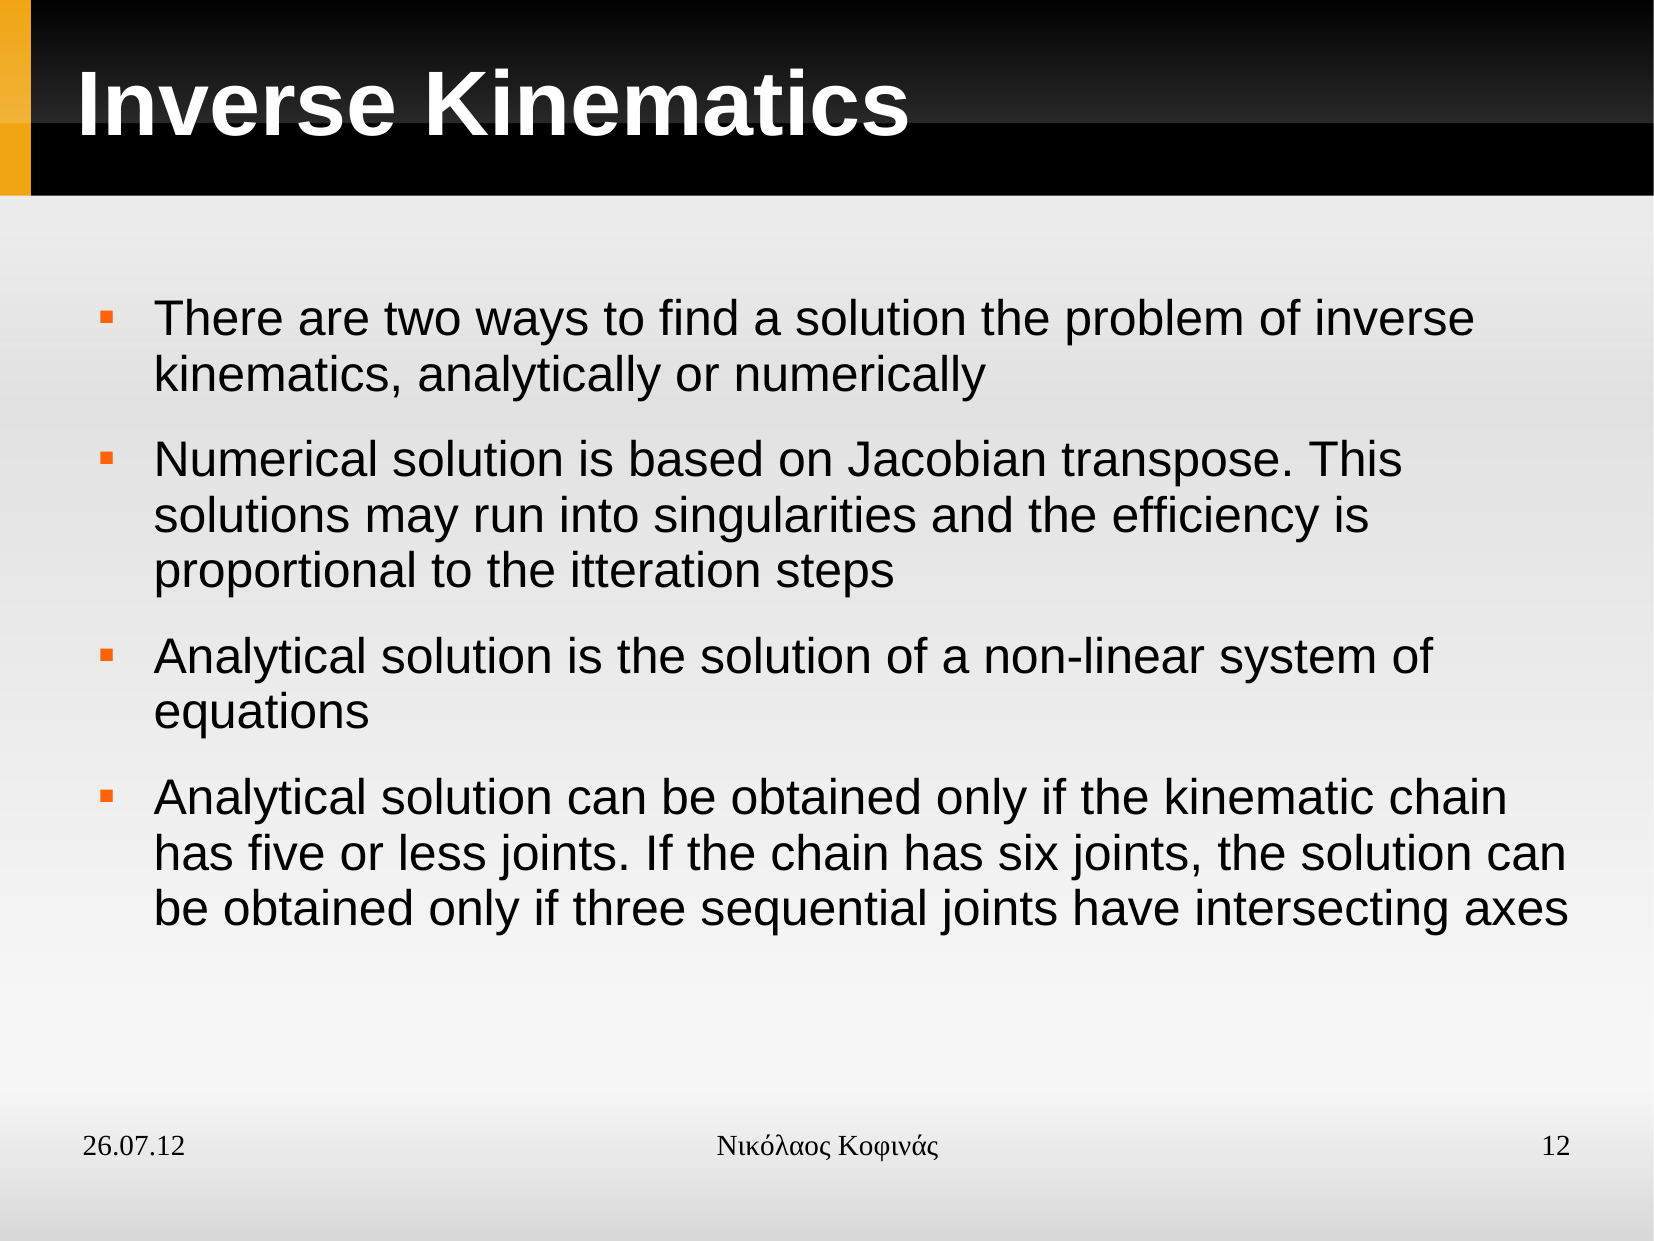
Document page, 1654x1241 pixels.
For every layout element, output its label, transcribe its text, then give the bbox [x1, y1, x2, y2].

list There are two ways to find a solution the problem of inverse kinematics, analytically or numerically Numerical solution is based on Jacobian transpose. This solutions may run into singularities and the efficiency is proportional to the itteration steps Analytical solution is the solution of a non-linear system of equations Analytical solution can be obtained only if the kinematic chain has five or less joints. If the chain has six joints, the solution can be obtained only if three sequential joints have intersecting axes [82, 290, 1571, 1109]
picture [0, 0, 1654, 1241]
title Inverse Kinematics [76, 0, 1565, 208]
